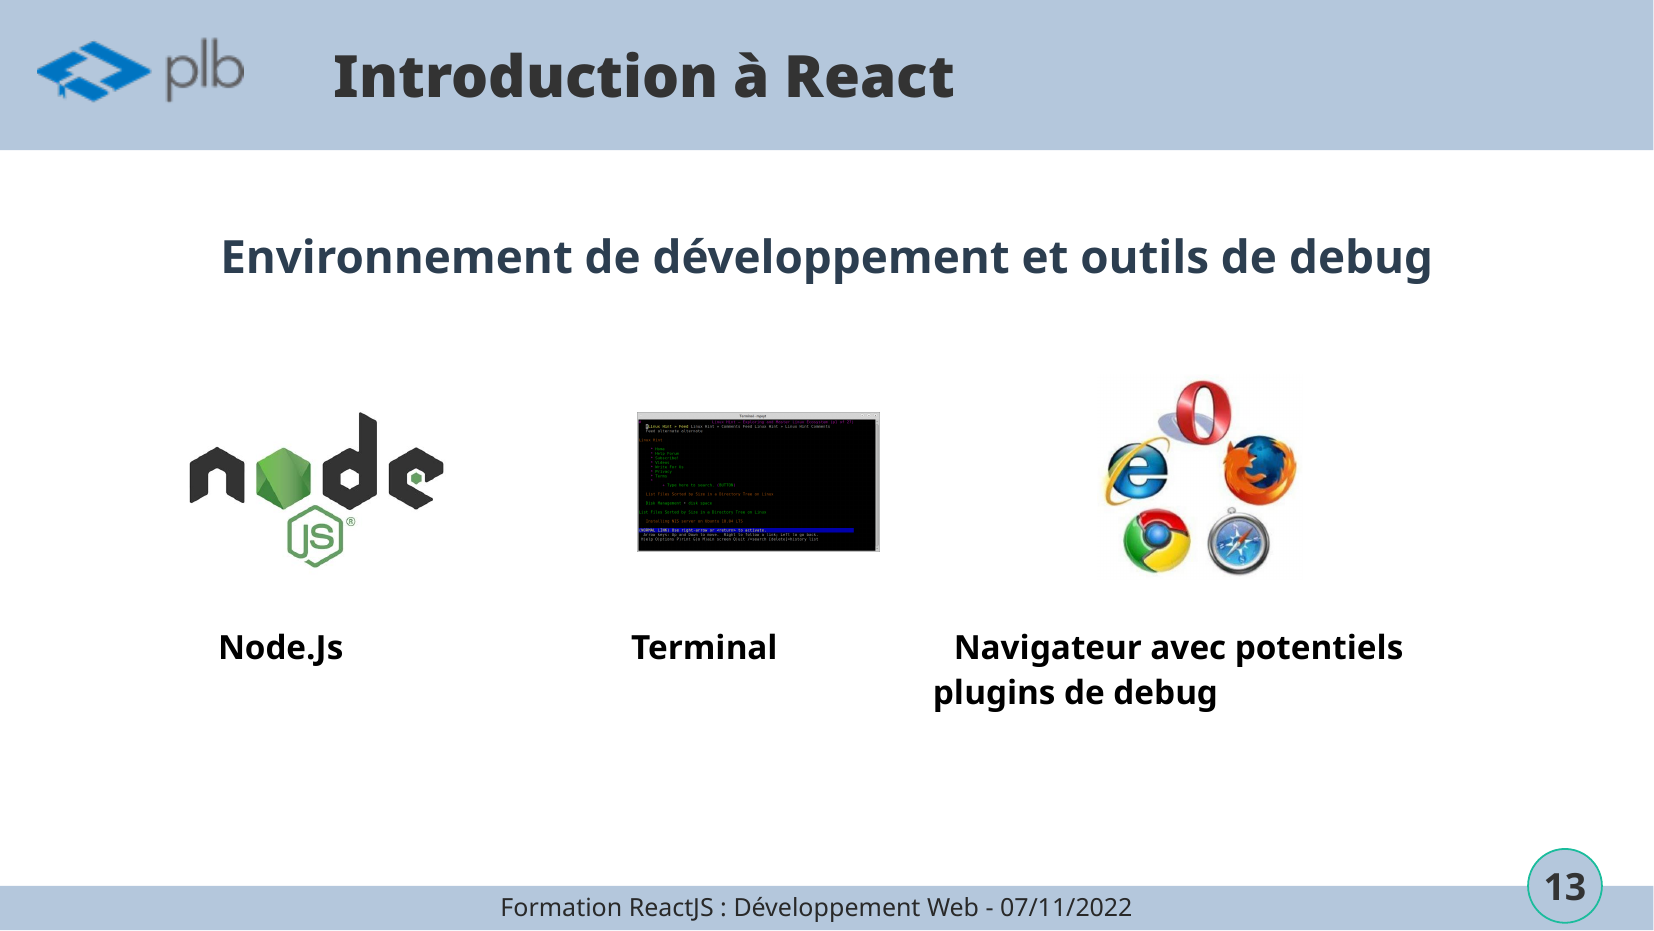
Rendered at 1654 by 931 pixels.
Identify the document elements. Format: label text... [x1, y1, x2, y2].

text_box Node.Js Terminal Navigateur avec potentiels plugins de debug [25, 623, 1562, 691]
text_box Formation ReactJS : Développement Web - 07/11/2022 [461, 888, 1173, 926]
picture [637, 412, 880, 552]
title Introduction à React [333, 0, 1613, 151]
picture [185, 406, 447, 581]
picture [37, 33, 244, 113]
picture [1097, 374, 1303, 580]
text_box Environnement de développement et outils de debug [59, 224, 1595, 313]
